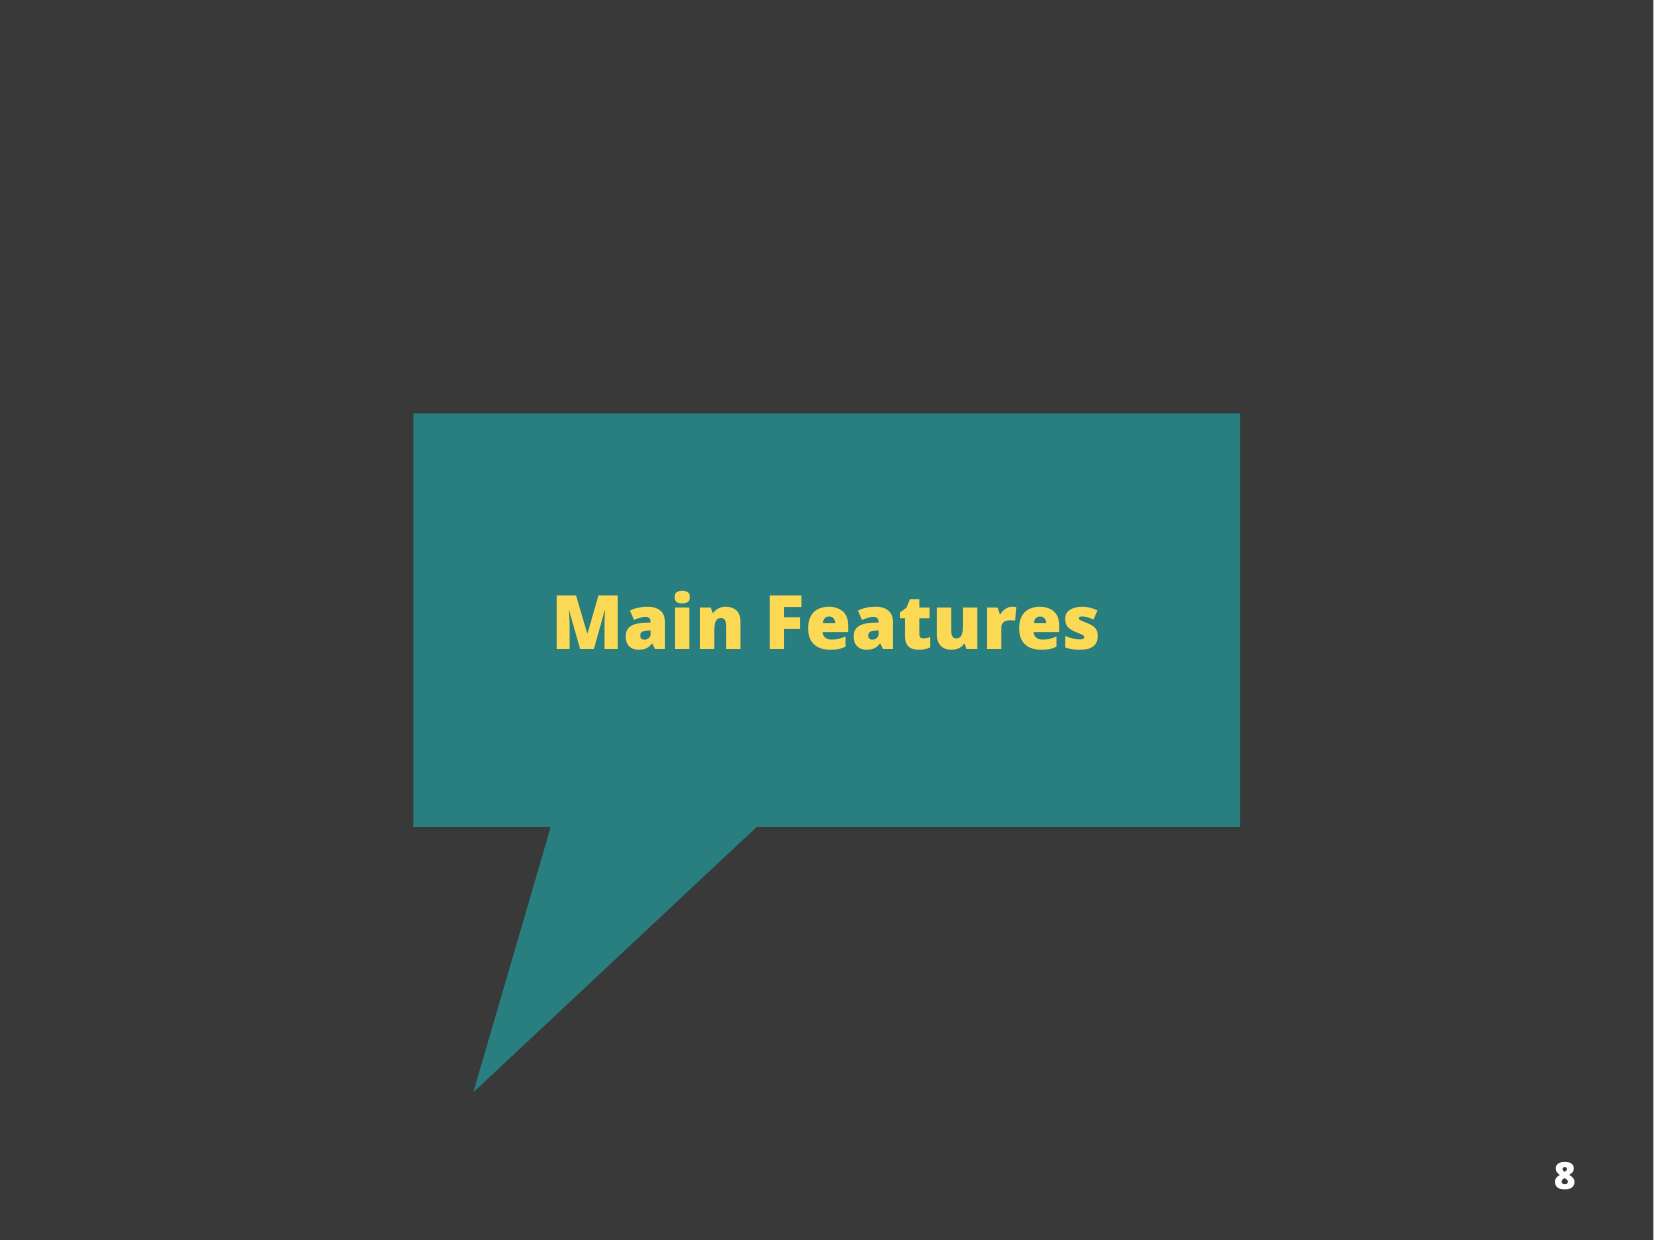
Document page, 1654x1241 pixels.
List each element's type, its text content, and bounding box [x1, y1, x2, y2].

title Main Features [442, 442, 1211, 798]
